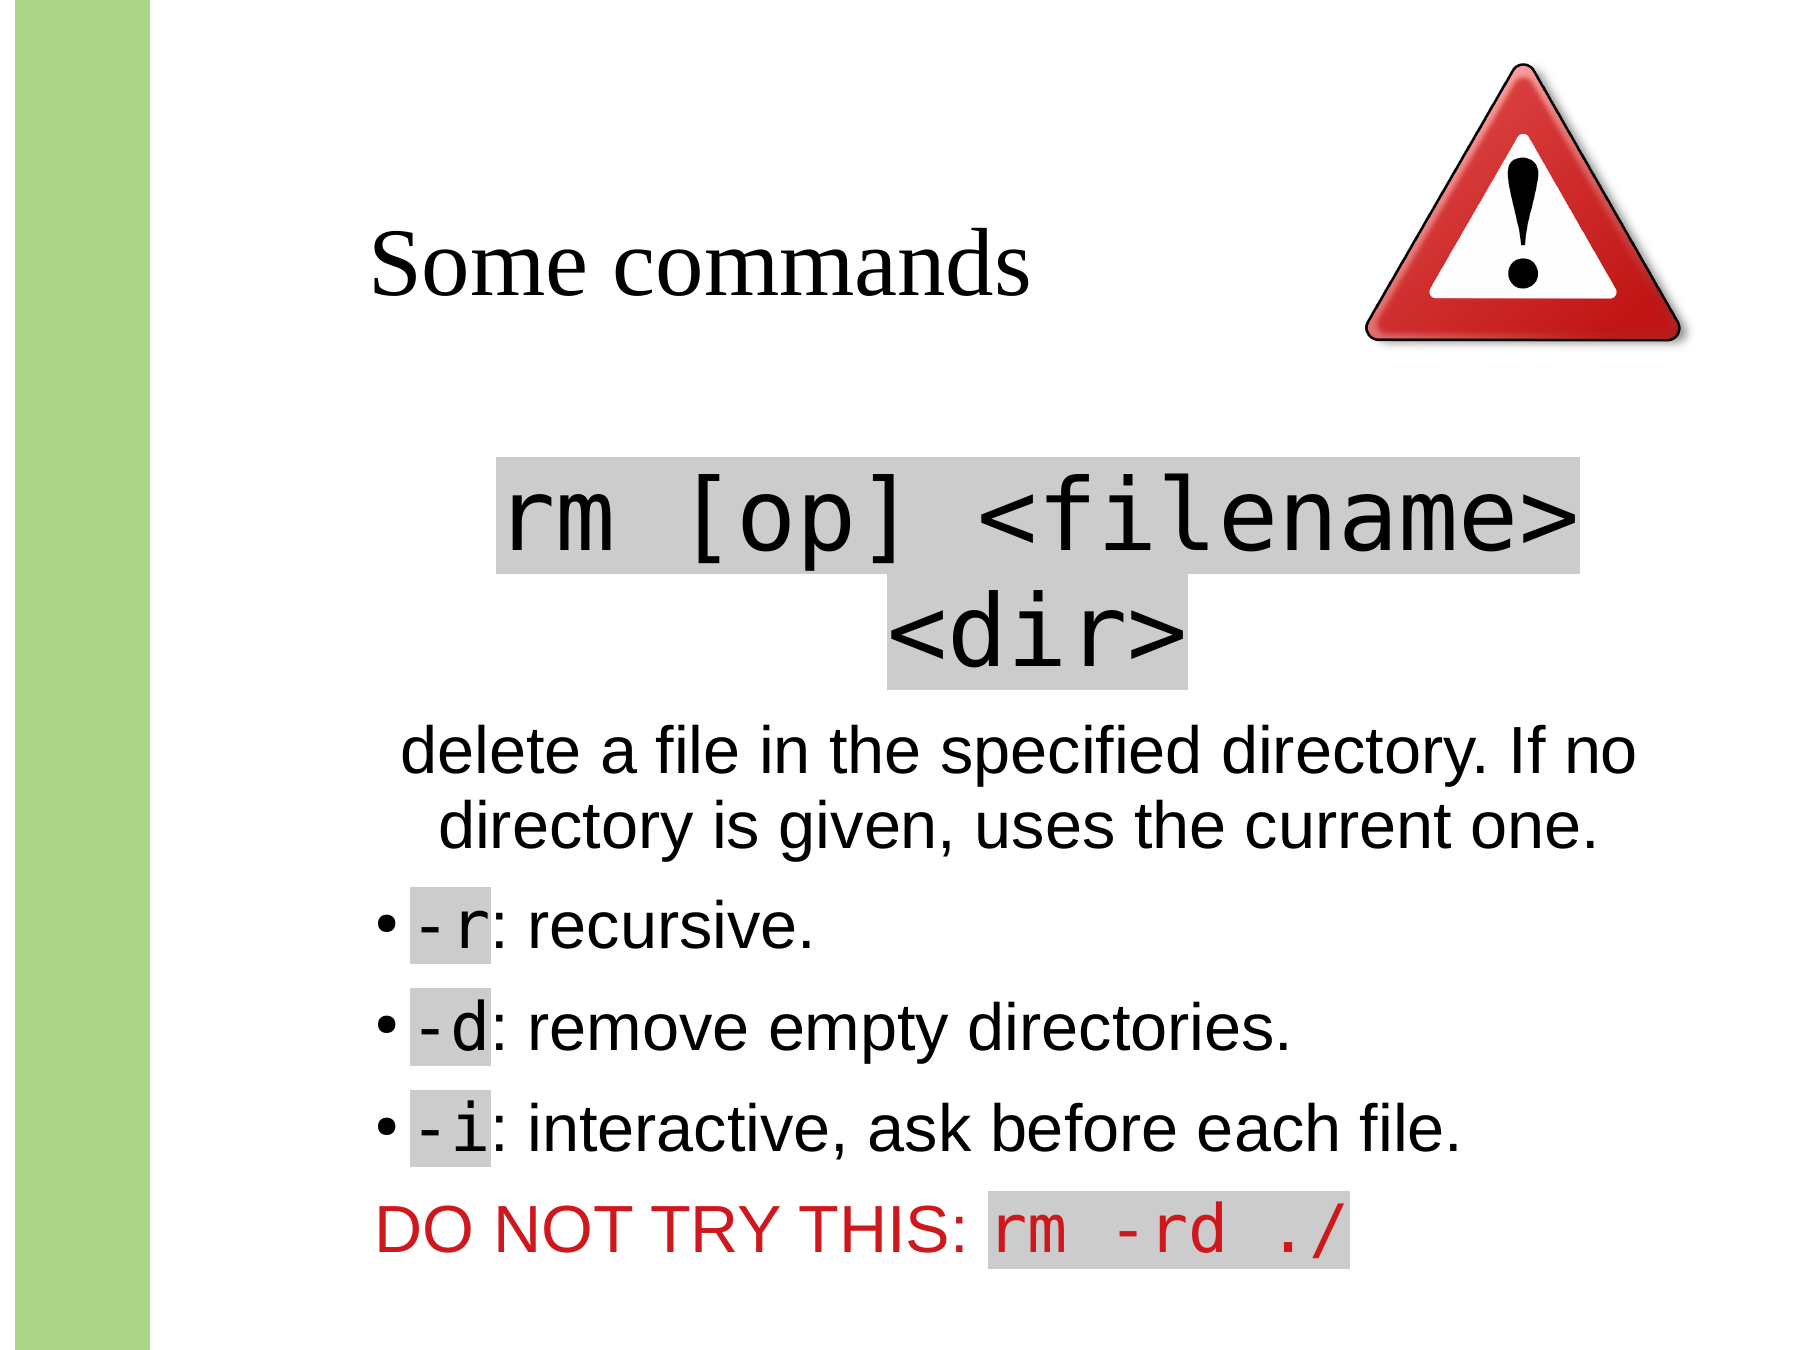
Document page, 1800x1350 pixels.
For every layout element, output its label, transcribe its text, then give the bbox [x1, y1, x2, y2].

subtitle Some commands [368, 101, 1531, 424]
text_box rm [op] <filename> <dir> delete a file in the specified directory. If no directory is given, uses the current one. -r: recursive. -d: remove empty directories. -i: interactive, ask before each file. DO NOT TRY THIS: rm -rd ./ [360, 449, 1681, 1277]
picture [1365, 59, 1697, 353]
